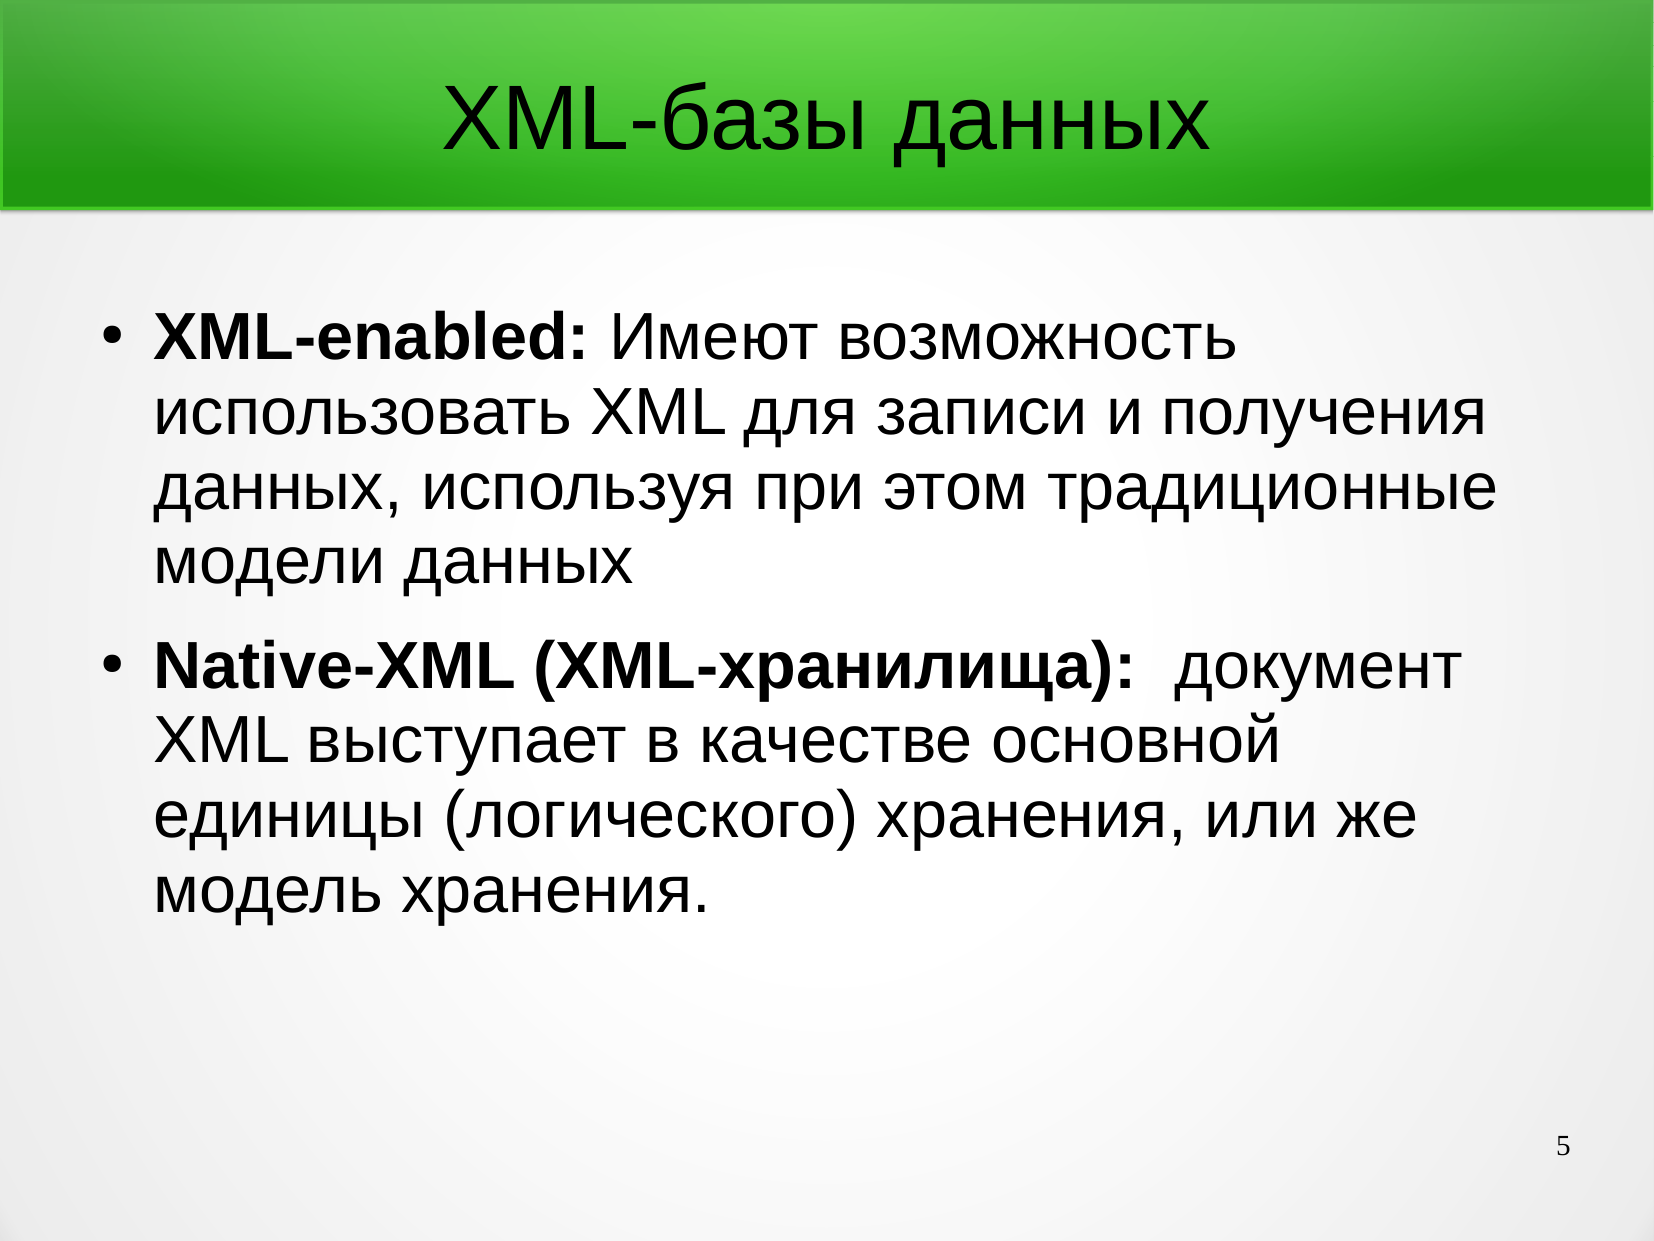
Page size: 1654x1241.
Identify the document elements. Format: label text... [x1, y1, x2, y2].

list XML-enabled: Имеют возможность использовать XML для записи и получения данных, используя при этом традиционные модели данных Native-XML (XML-хранилища): документ XML выступает в качестве основной единицы (логического) хранения, или же модель хранения. [82, 299, 1571, 1019]
title XML-базы данных [82, 47, 1571, 189]
